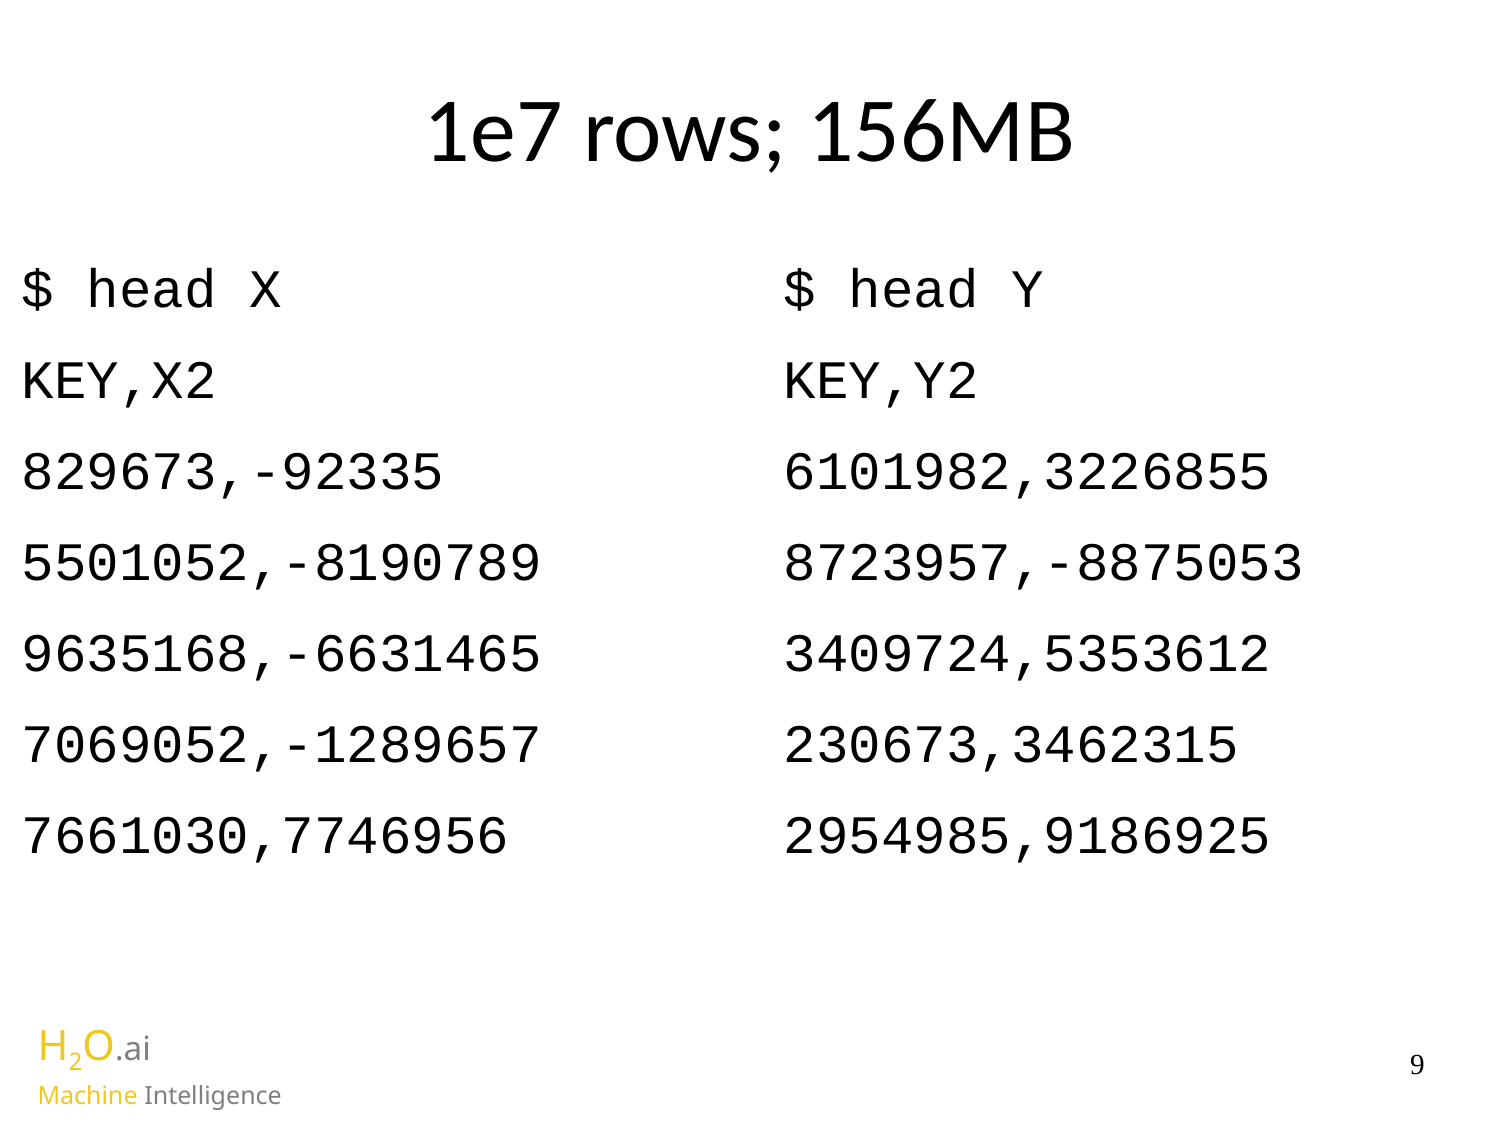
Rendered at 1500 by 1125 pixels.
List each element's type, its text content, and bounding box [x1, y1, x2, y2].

title 1e7 rows; 156MB [75, 15, 1425, 263]
list $ head Y KEY,Y2 6101982,3226855 8723957,-8875053 3409724,5353612 230673,3462315 2954985,9186925 [712, 262, 1337, 1125]
list $ head X KEY,X2 829673,-92335 5501052,-8190789 9635168,-6631465 7069052,-1289657 7661030,7746956 [0, 262, 575, 1125]
